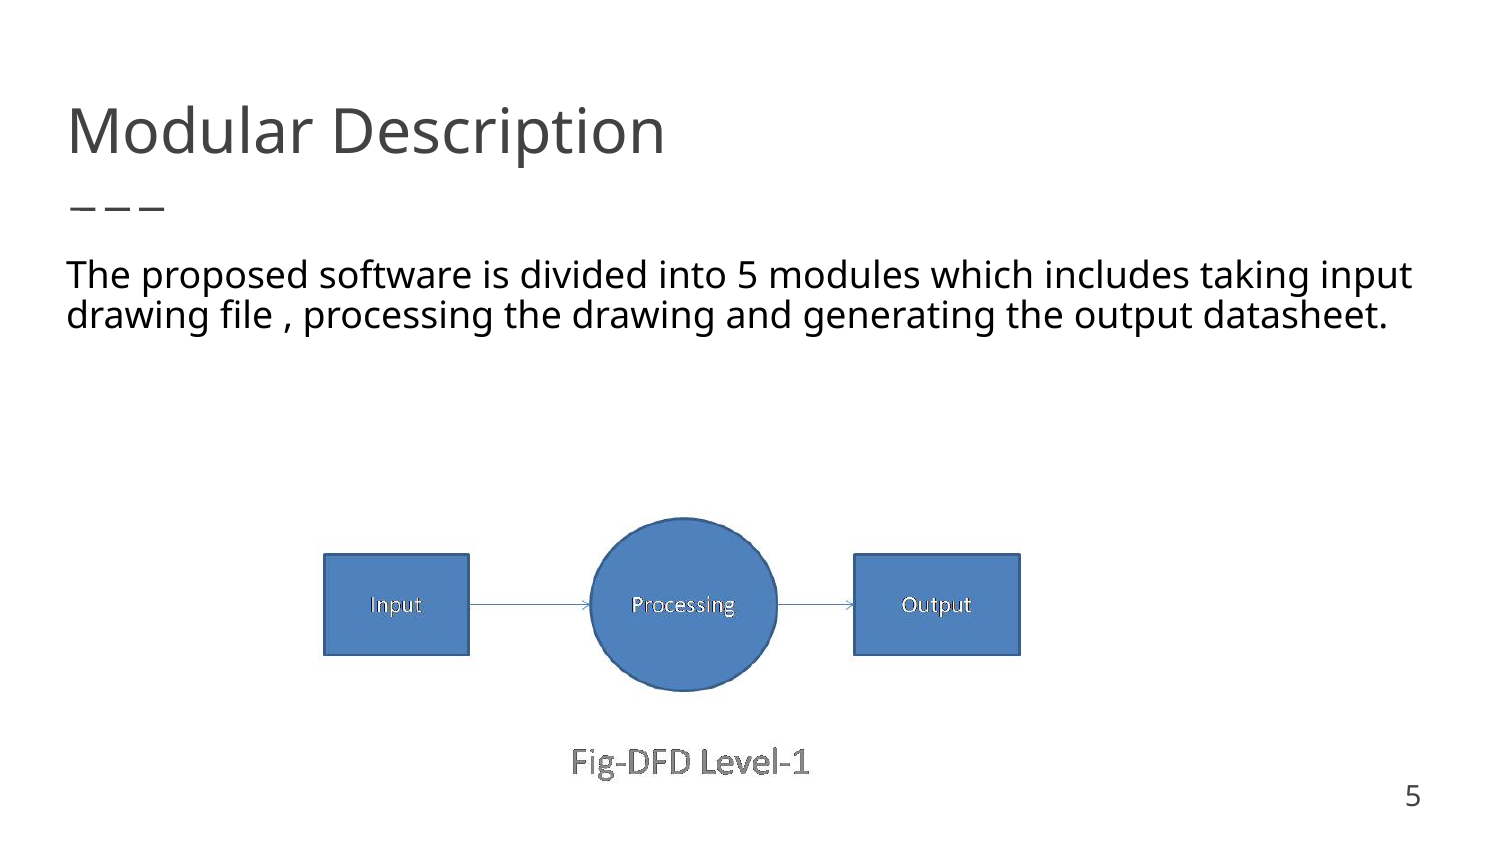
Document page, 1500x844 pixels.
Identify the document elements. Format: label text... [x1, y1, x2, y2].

picture [259, 492, 1121, 793]
title Modular Description [51, 61, 1449, 182]
slide_number <number> [1389, 764, 1480, 830]
list The proposed software is divided into 5 modules which includes taking input drawing file , processing the drawing and generating the output datasheet. [51, 240, 1449, 466]
